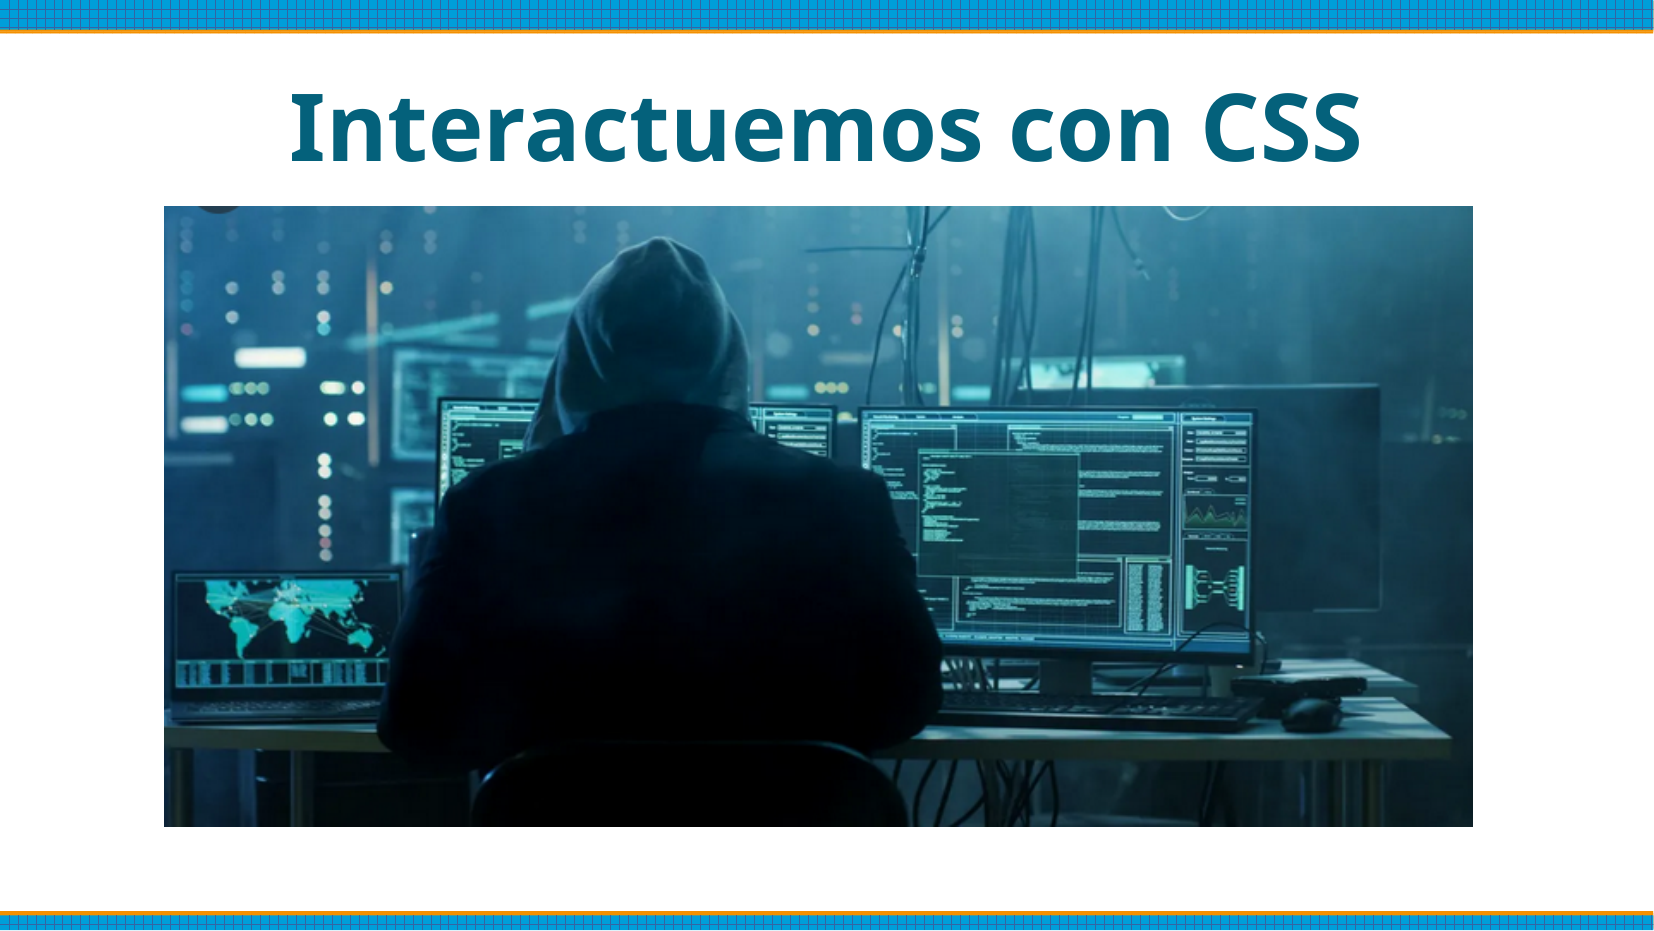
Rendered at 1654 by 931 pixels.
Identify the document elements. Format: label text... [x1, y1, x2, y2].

picture [164, 206, 1473, 827]
title Interactuemos con CSS [88, 44, 1565, 207]
